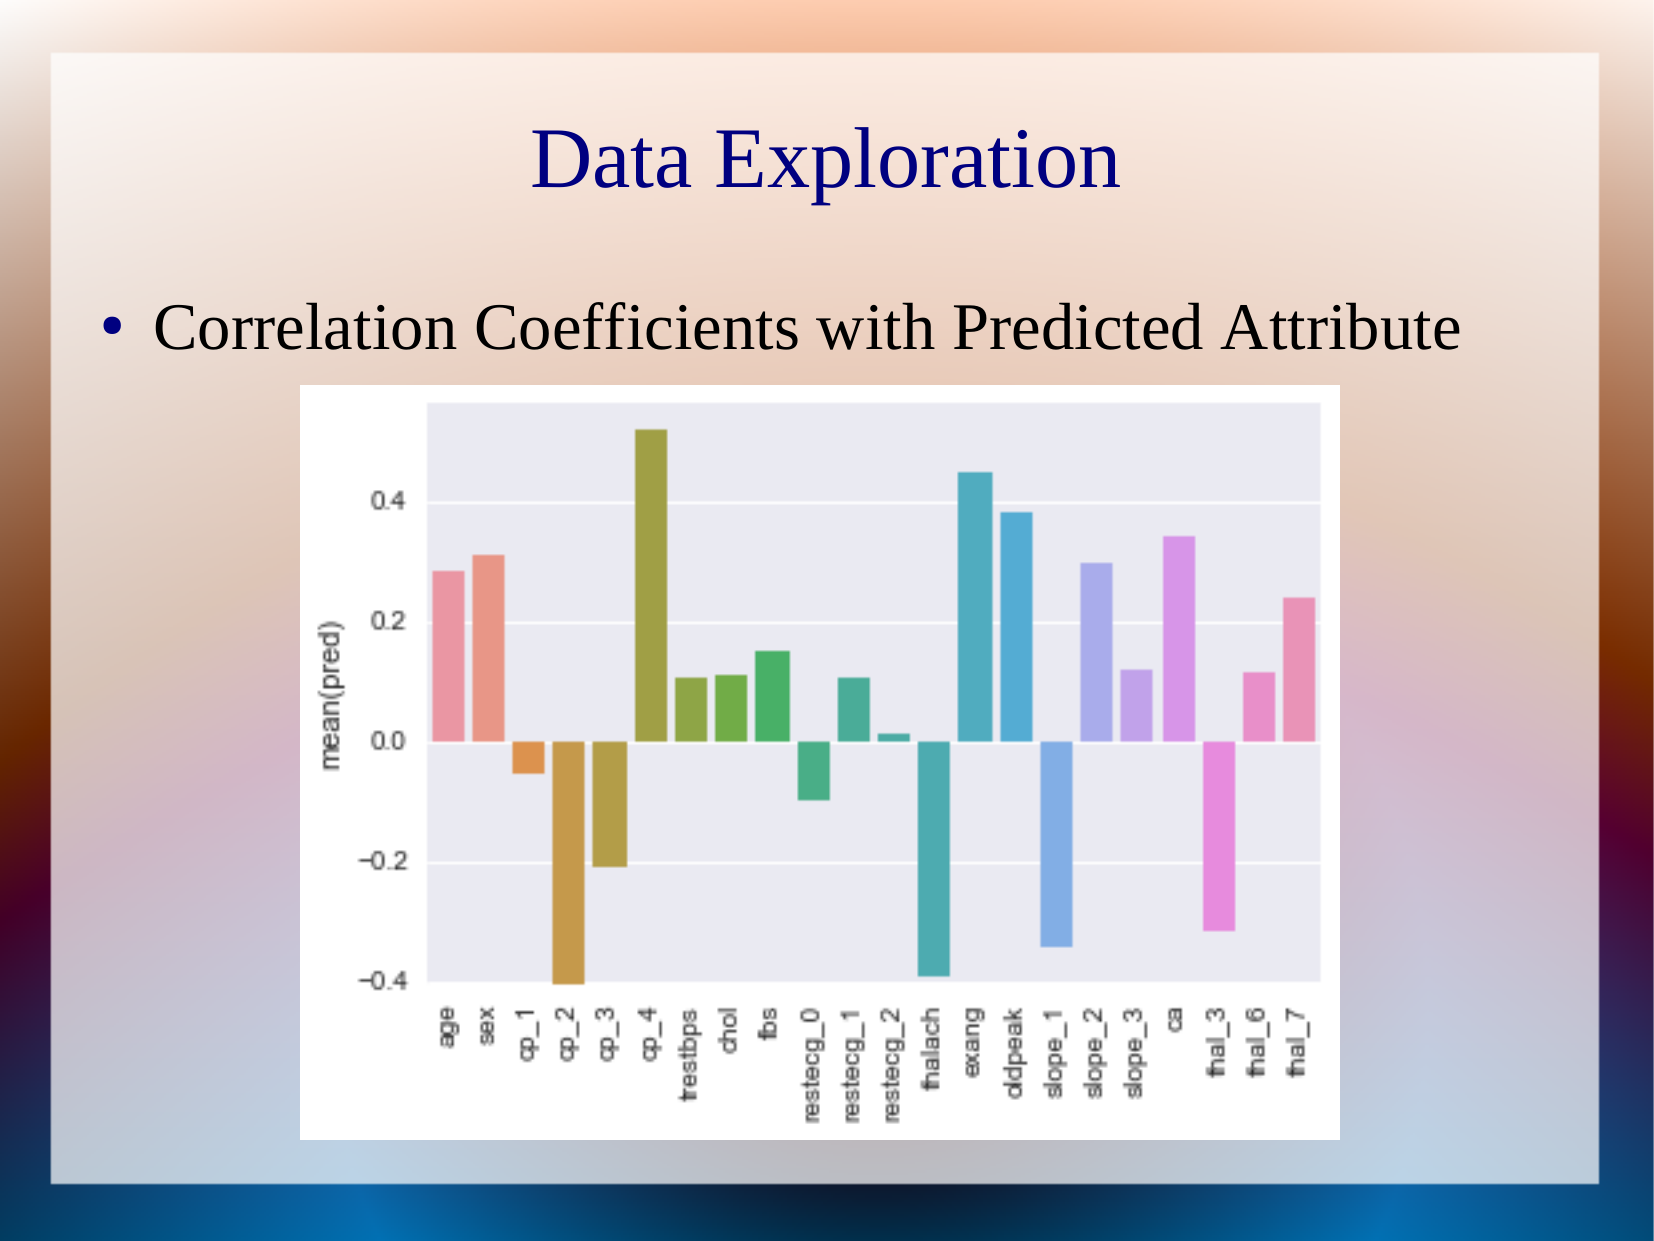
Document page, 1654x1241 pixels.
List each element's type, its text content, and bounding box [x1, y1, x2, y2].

title Data Exploration [82, 55, 1571, 263]
list Correlation Coefficients with Predicted Attribute [82, 290, 1571, 1034]
picture [0, 0, 1654, 1241]
